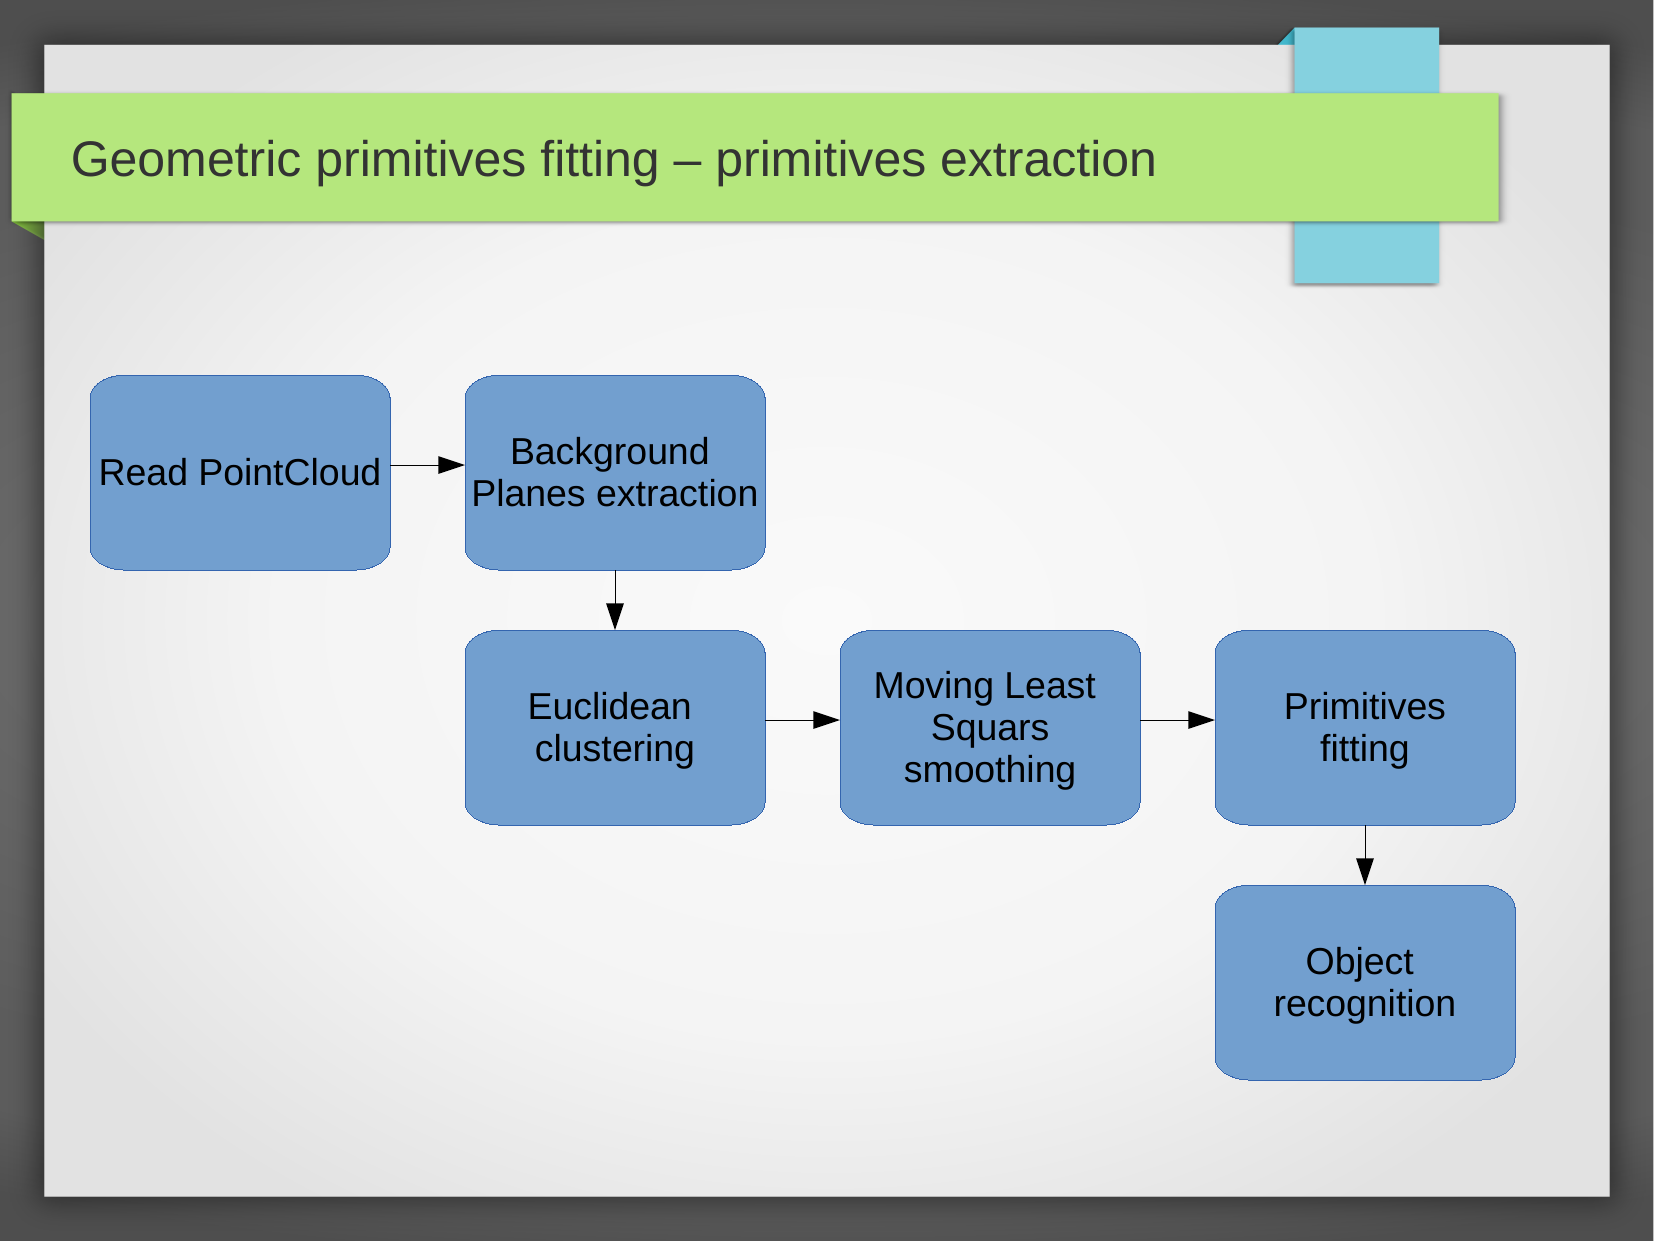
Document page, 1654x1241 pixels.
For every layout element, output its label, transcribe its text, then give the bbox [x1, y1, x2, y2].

text_box Moving Least Squars smoothing [840, 630, 1141, 826]
picture [0, 0, 1654, 1241]
text_box Euclidean clustering [465, 630, 766, 826]
title Geometric primitives fitting – primitives extraction [70, 106, 1229, 213]
text_box Primitives fitting [1215, 630, 1516, 826]
text_box Object recognition [1215, 885, 1516, 1081]
text_box Read PointCloud [90, 375, 391, 571]
text_box Background Planes extraction [465, 375, 766, 571]
